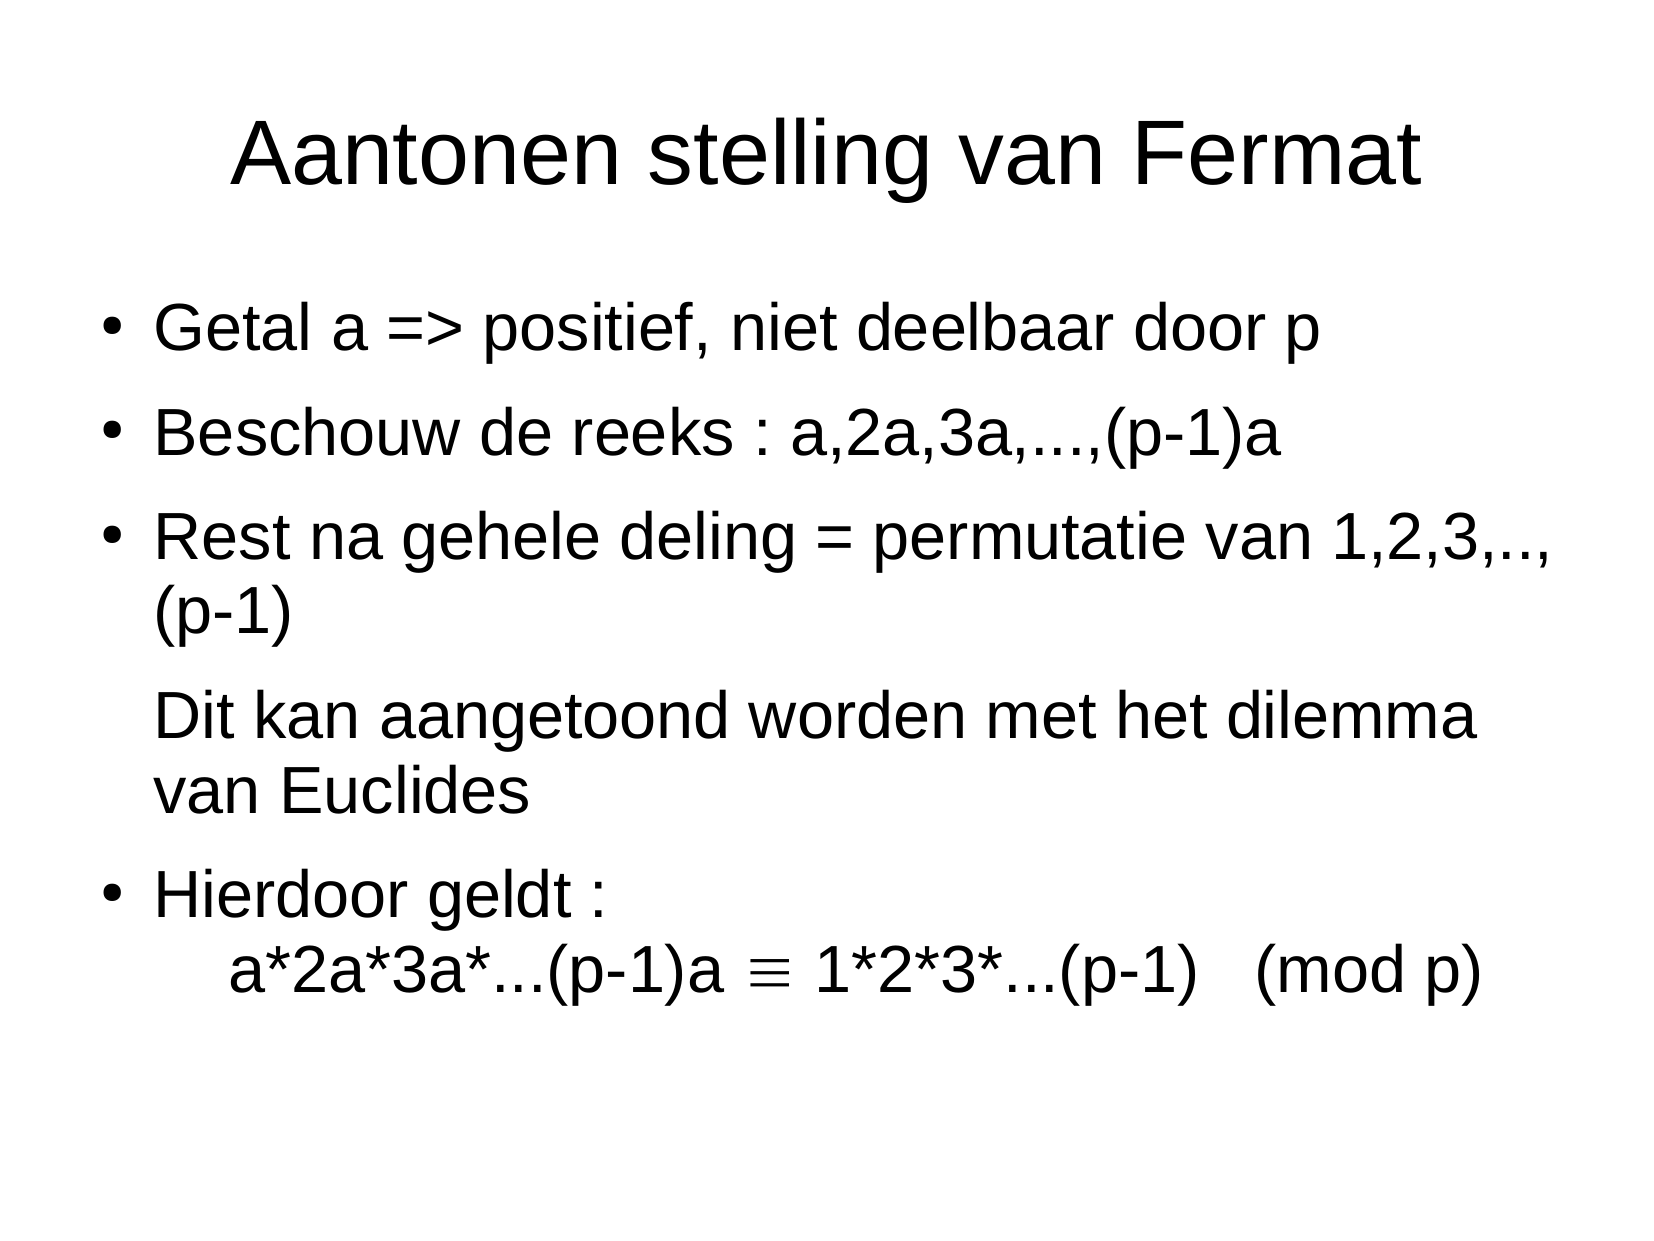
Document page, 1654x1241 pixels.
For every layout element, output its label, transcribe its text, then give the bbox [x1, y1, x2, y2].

title Aantonen stelling van Fermat [82, 49, 1571, 257]
list Getal a => positief, niet deelbaar door p Beschouw de reeks : a,2a,3a,...,(p-1)a Rest na gehele deling = permutatie van 1,2,3,..,(p-1) Dit kan aangetoond worden met het dilemma van Euclides Hierdoor geldt : a*2a*3a*...(p-1)a ≡ 1*2*3*...(p-1) (mod p) [82, 290, 1571, 1010]
